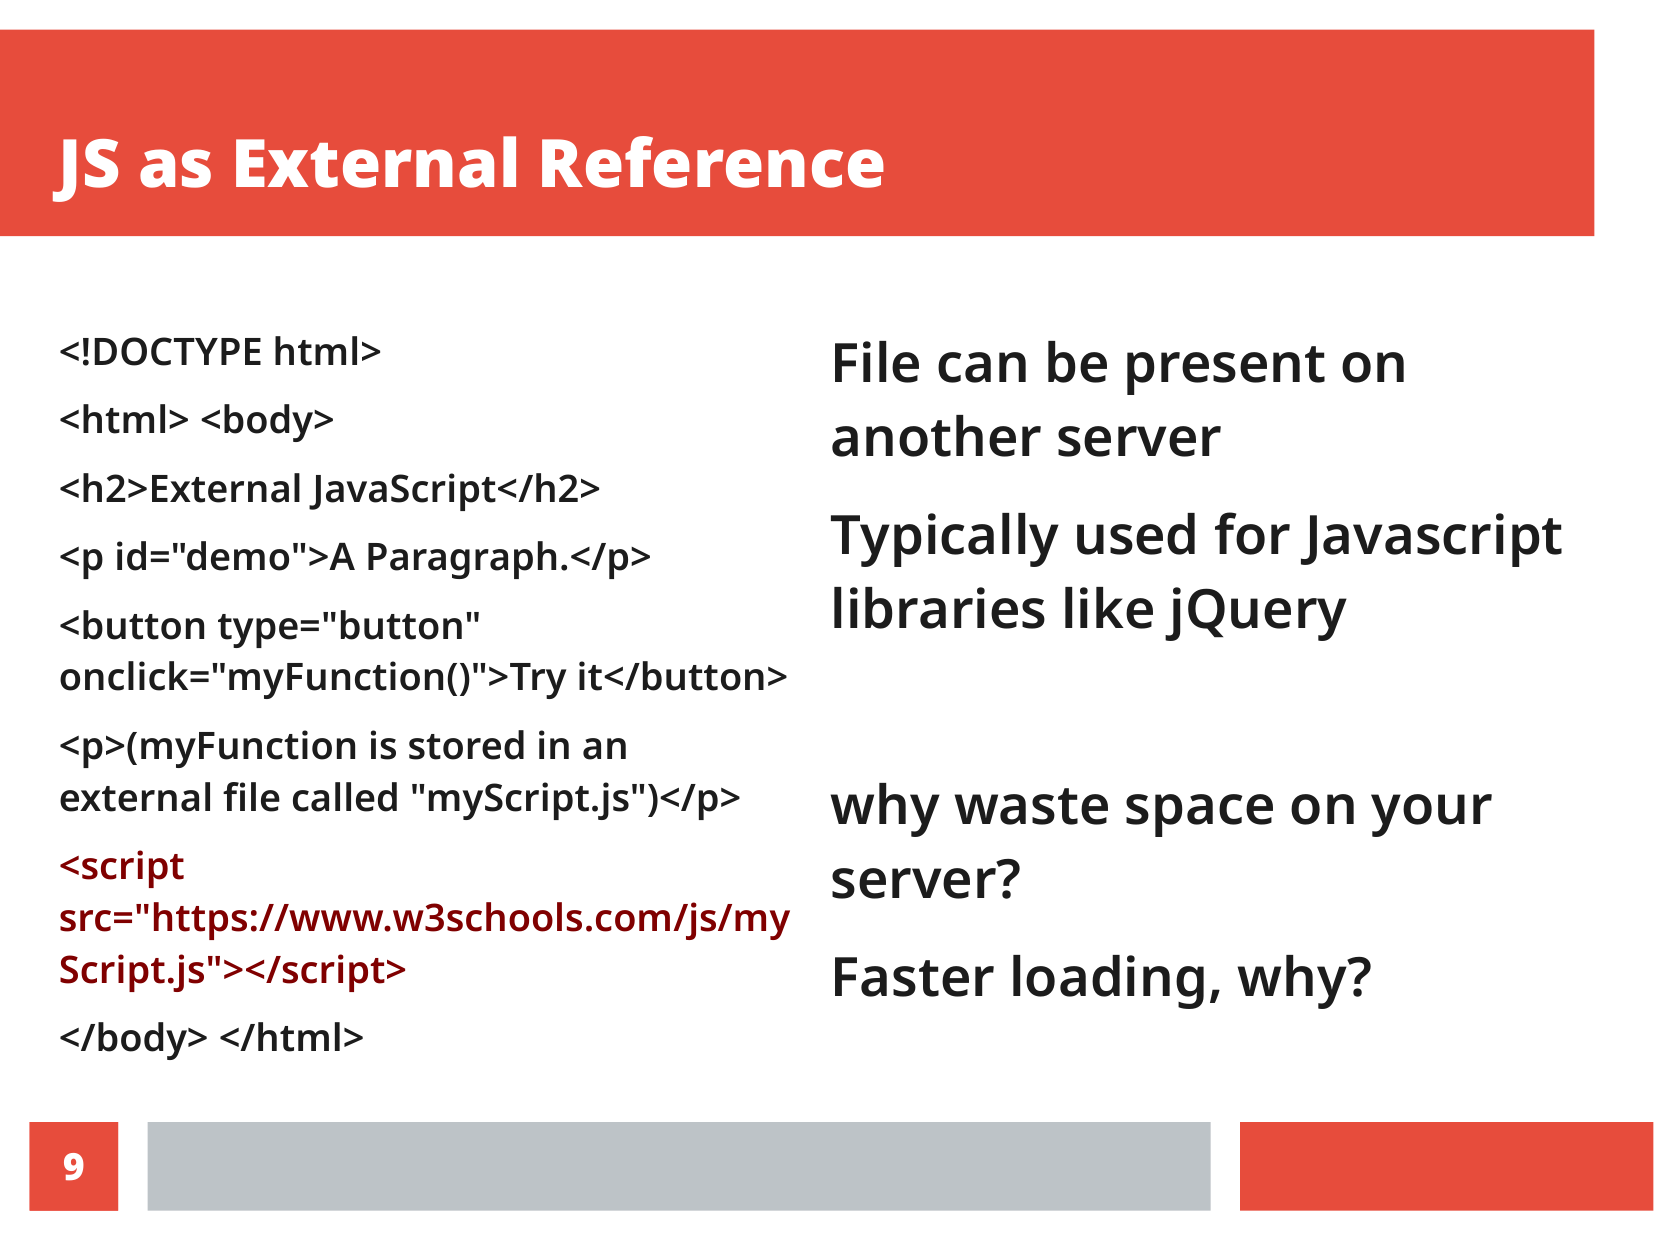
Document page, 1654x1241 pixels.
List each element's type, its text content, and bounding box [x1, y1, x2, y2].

list File can be present on another server Typically used for Javascript libraries like jQuery why waste space on your server? Faster loading, why? [830, 324, 1566, 1093]
list <!DOCTYPE html> <html> <body> <h2>External JavaScript</h2> <p id="demo">A Paragraph.</p> <button type="button" onclick="myFunction()">Try it</button> <p>(myFunction is stored in an external file called "myScript.js")</p> <script src="https://www.w3schools.com/js/myScript.js"></script> </body> </html> [59, 324, 794, 1093]
title JS as External Reference [59, 59, 1595, 207]
